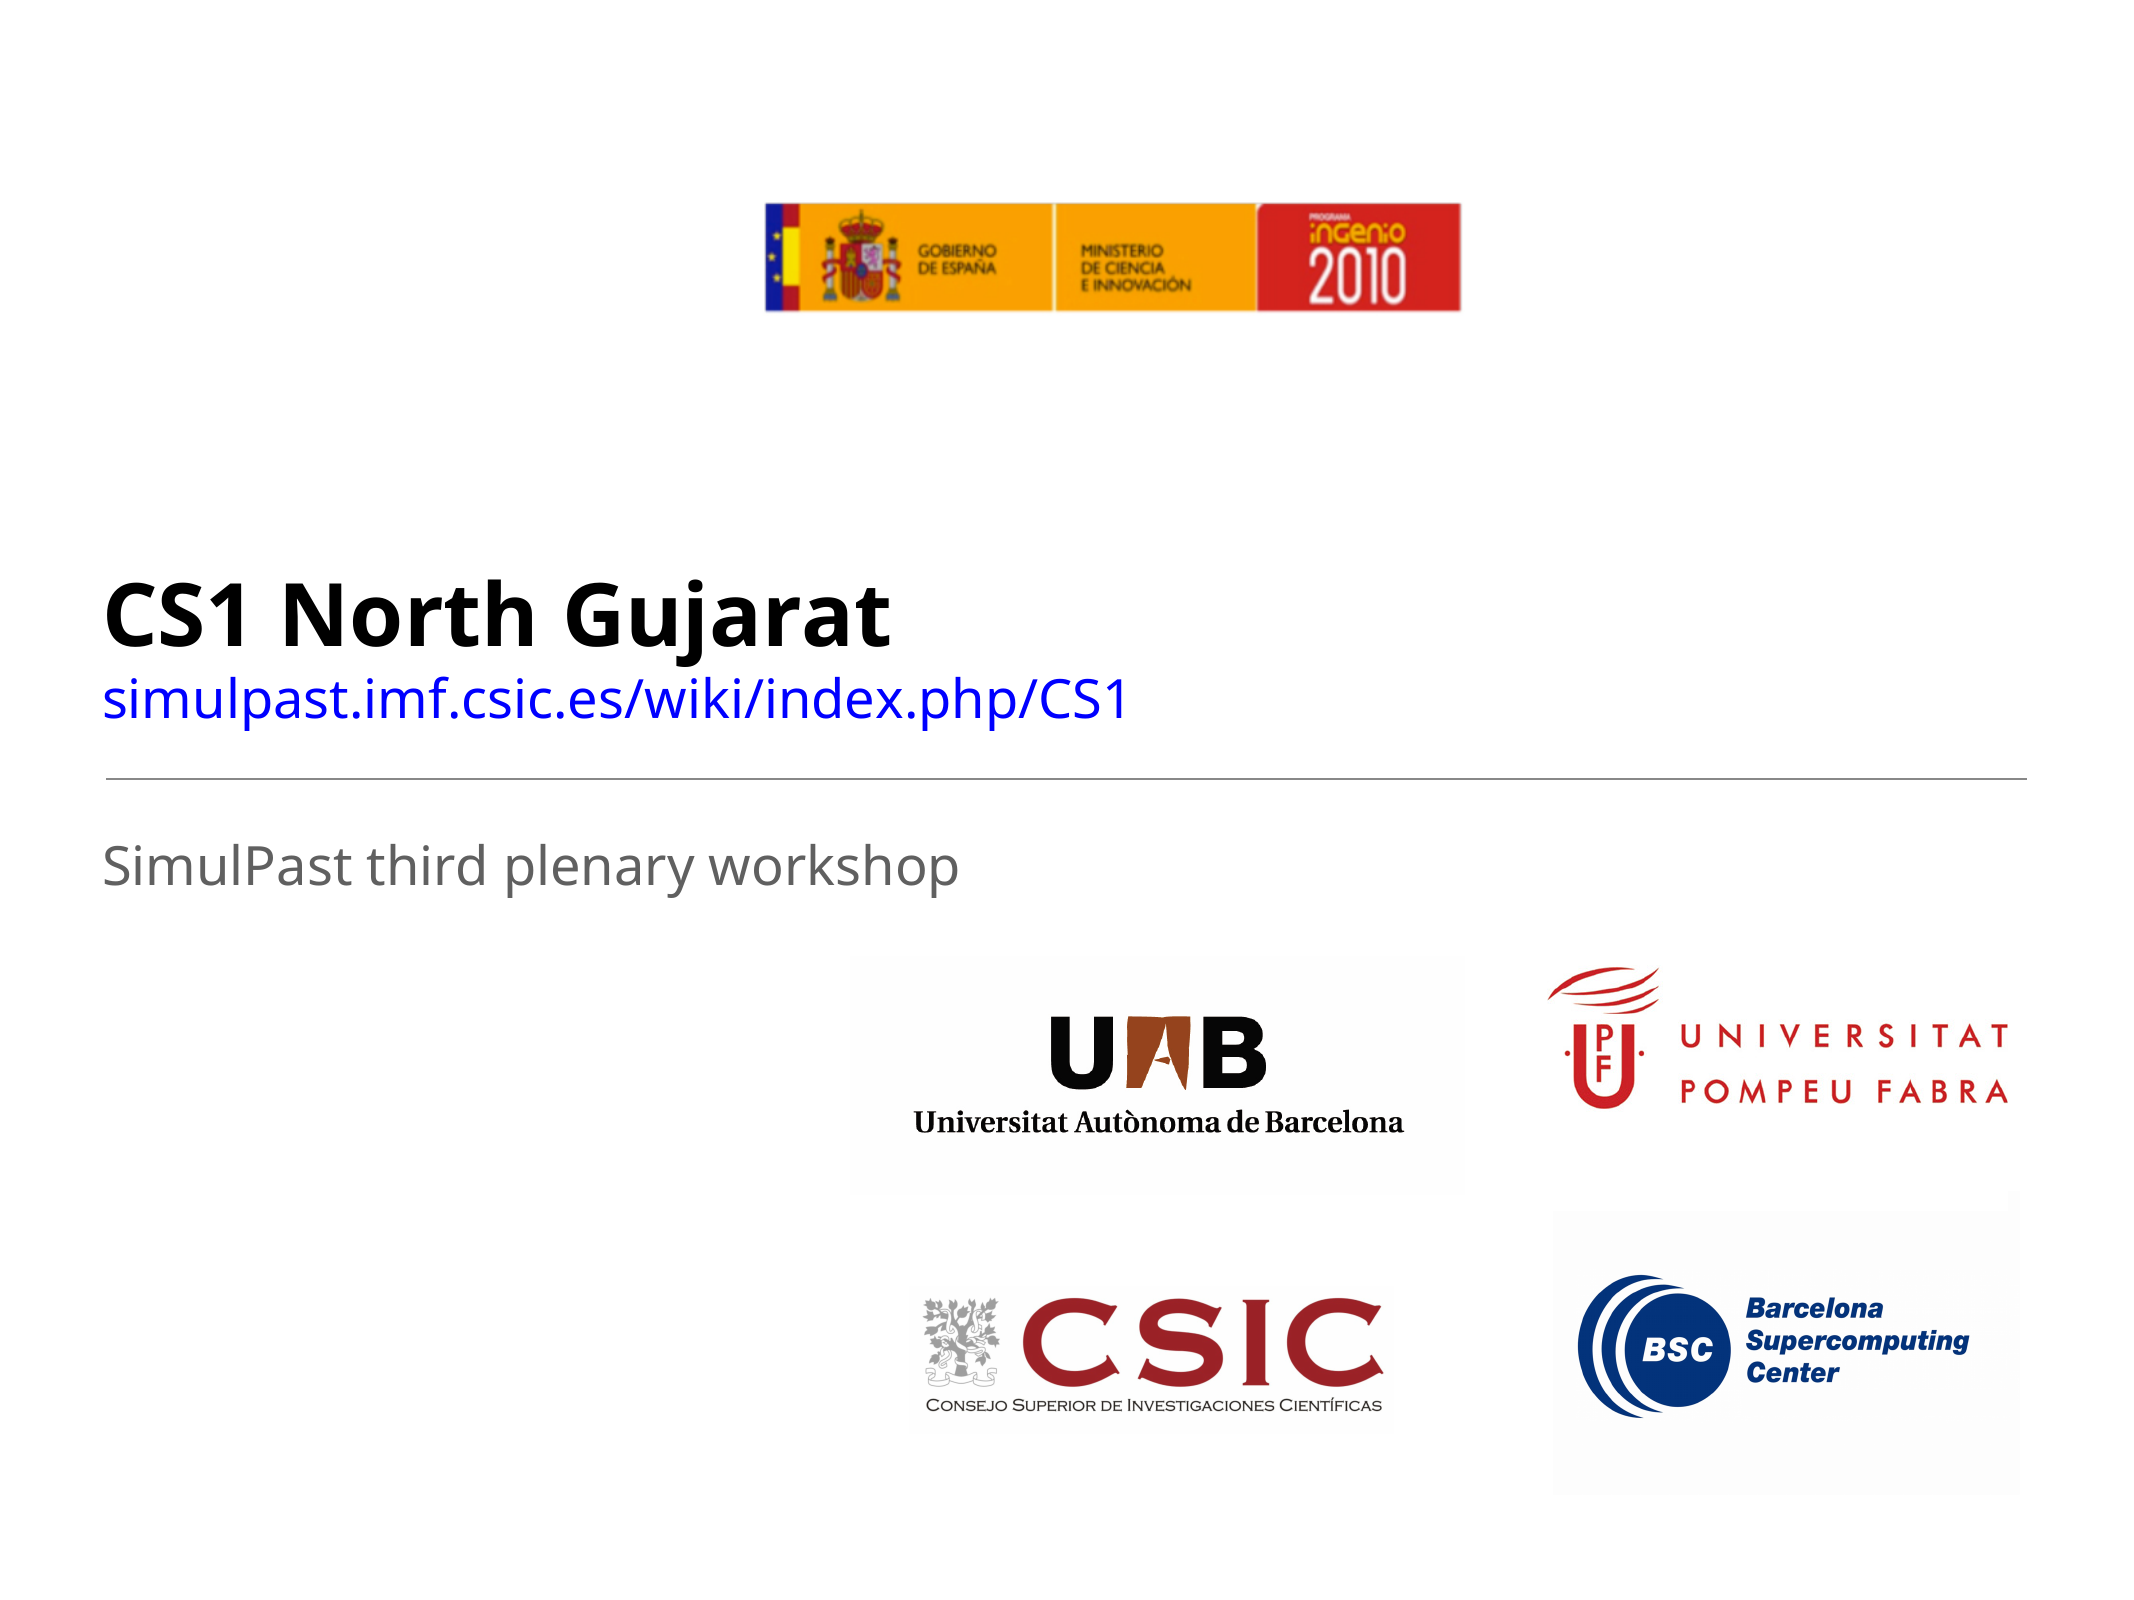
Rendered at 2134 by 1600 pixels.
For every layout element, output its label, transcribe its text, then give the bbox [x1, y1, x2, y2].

picture [762, 200, 1465, 316]
picture [909, 1286, 1394, 1434]
picture [1547, 865, 2020, 1495]
title CS1 North Gujarat simulpast.imf.csic.es/wiki/index.php/CS1 [93, 216, 2040, 738]
picture [850, 956, 1465, 1195]
list SimulPast third plenary workshop [93, 822, 2040, 1344]
